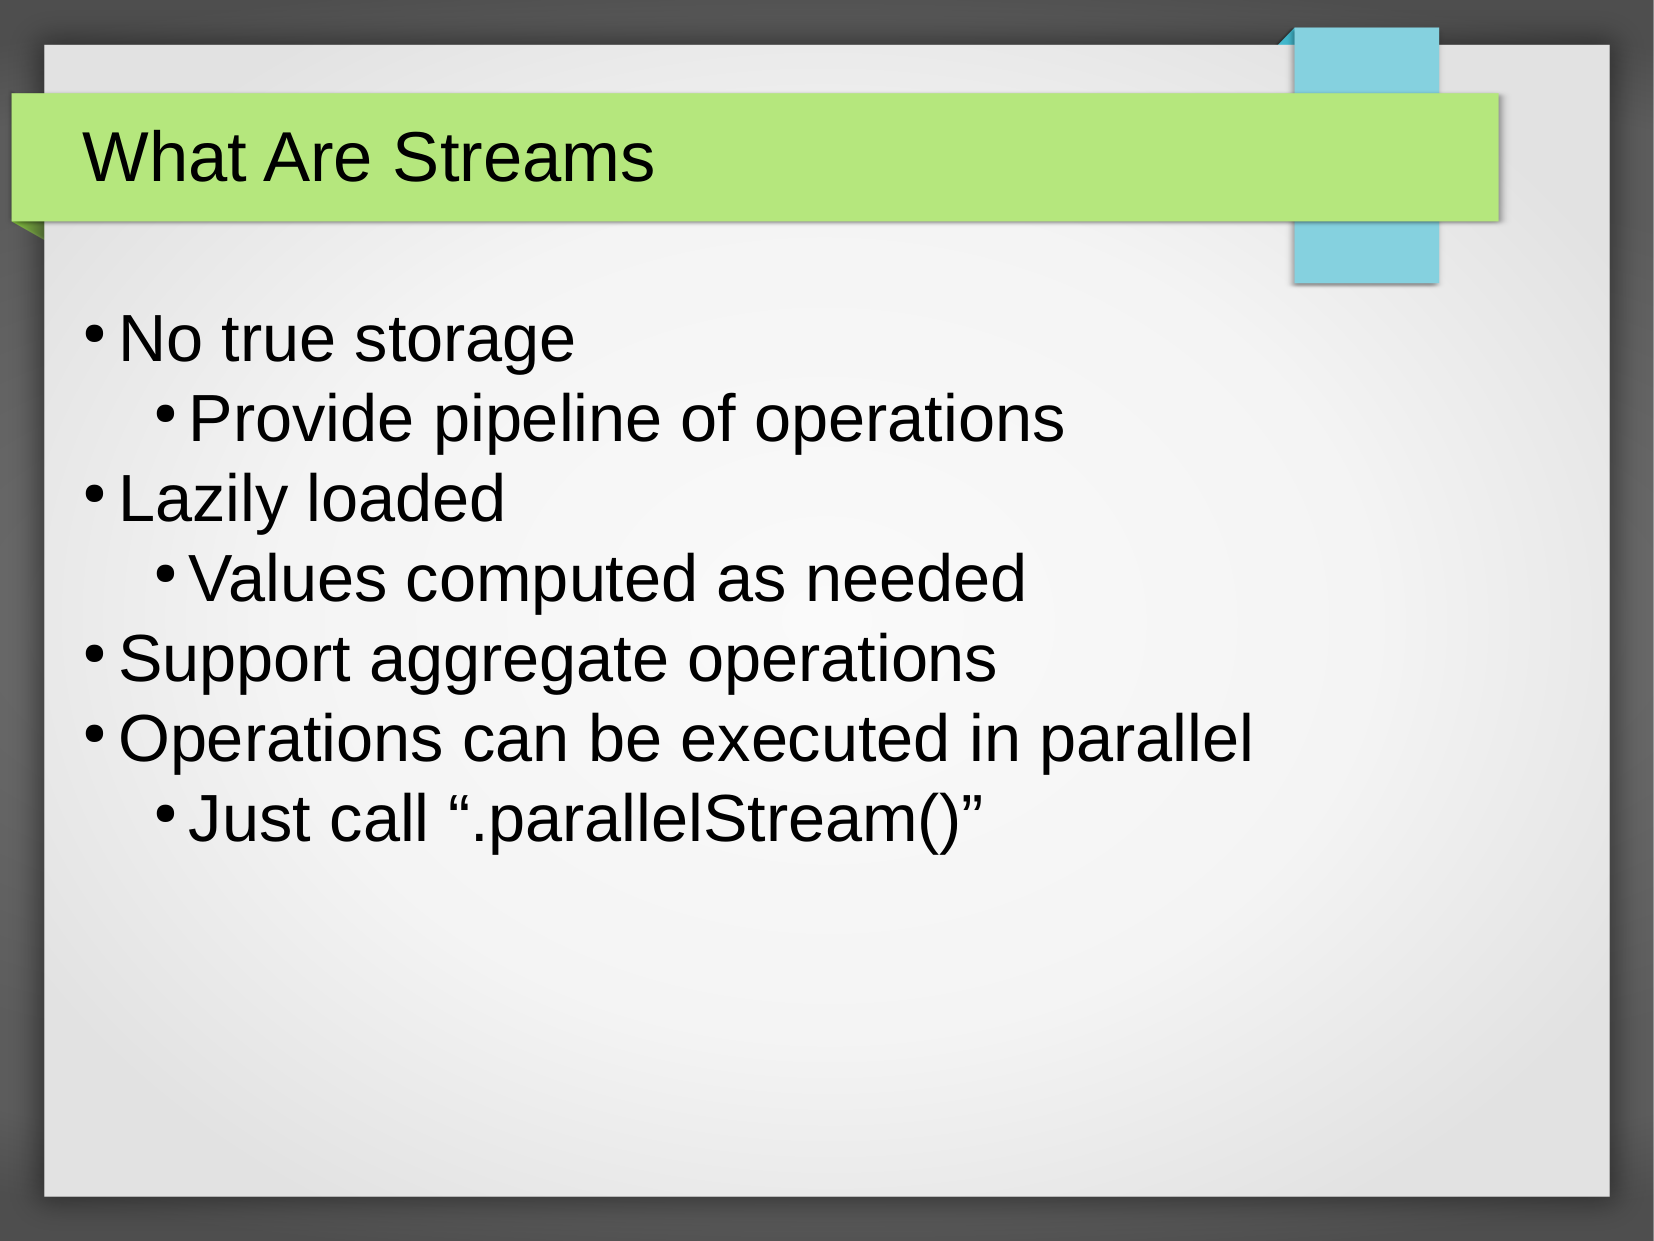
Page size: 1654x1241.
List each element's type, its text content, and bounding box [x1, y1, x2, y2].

text_box What Are Streams [82, 94, 1264, 213]
picture [0, 0, 1654, 1241]
text_box No true storage Provide pipeline of operations Lazily loaded Values computed as needed Support aggregate operations Operations can be executed in parallel Just call “.parallelStream()” [82, 295, 1571, 1015]
